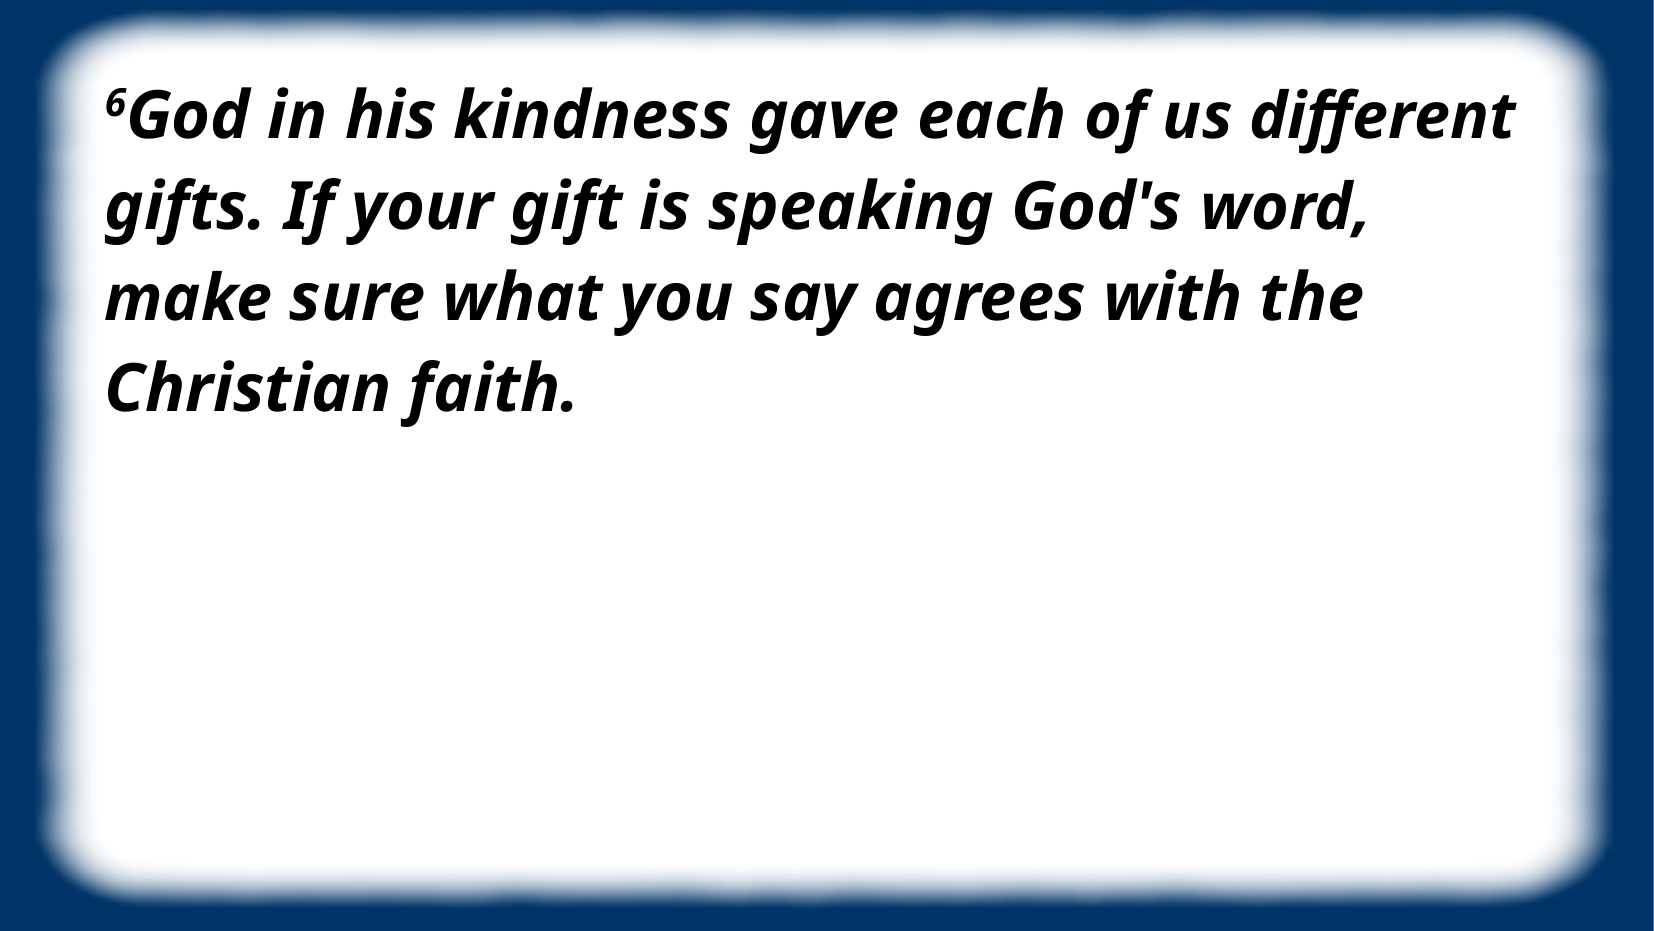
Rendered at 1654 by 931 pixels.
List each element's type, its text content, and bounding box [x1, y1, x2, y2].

picture [0, 0, 1654, 931]
text_box 6God in his kindness gave each of us different gifts. If your gift is speaking God's word, make sure what you say agrees with the Christian faith. [90, 60, 1546, 519]
